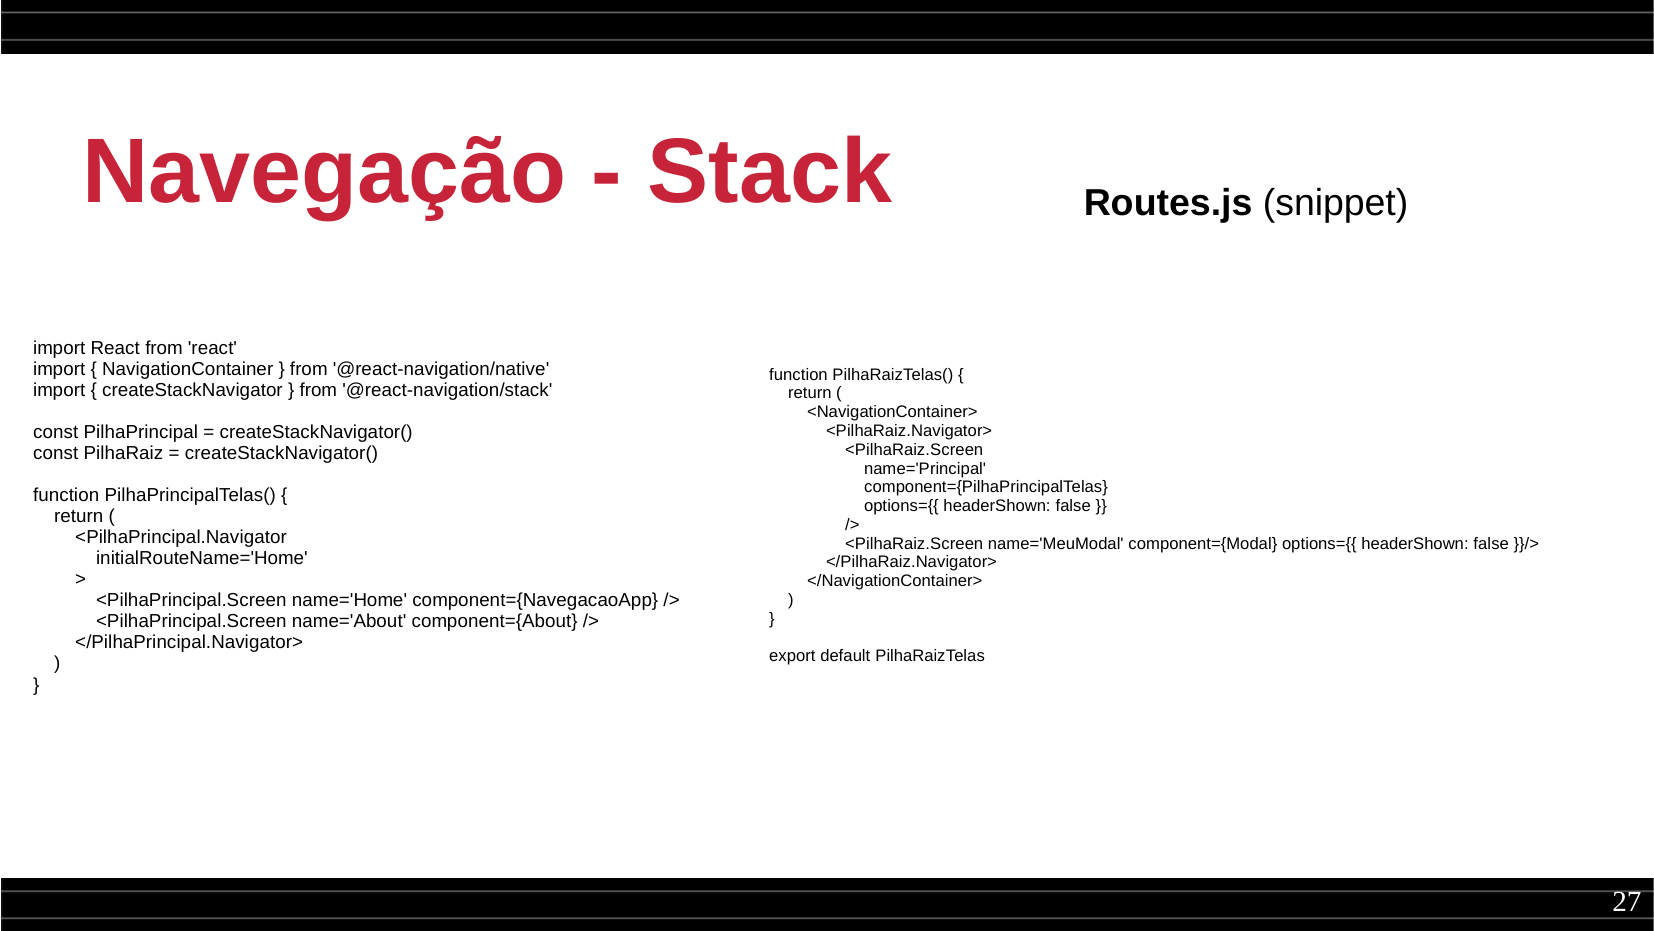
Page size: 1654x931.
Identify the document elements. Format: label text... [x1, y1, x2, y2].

text_box function PilhaRaizTelas() { return ( <NavigationContainer> <PilhaRaiz.Navigator> <PilhaRaiz.Screen name='Principal' component={PilhaPrincipalTelas} options={{ headerShown: false }} /> <PilhaRaiz.Screen name='MeuModal' component={Modal} options={{ headerShown: false }}/> </PilhaRaiz.Navigator> </NavigationContainer> ) } export default PilhaRaizTelas [754, 311, 1571, 720]
text_box import React from 'react' import { NavigationContainer } from '@react-navigation/native' import { createStackNavigator } from '@react-navigation/stack' const PilhaPrincipal = createStackNavigator() const PilhaRaiz = createStackNavigator() function PilhaPrincipalTelas() { return ( <PilhaPrincipal.Navigator initialRouteName='Home' > <PilhaPrincipal.Screen name='Home' component={NavegacaoApp} /> <PilhaPrincipal.Screen name='About' component={About} /> </PilhaPrincipal.Navigator> ) } [18, 247, 697, 807]
picture [1, 878, 1654, 931]
picture [1, 0, 1654, 54]
title Navegação - Stack [82, 92, 1571, 249]
text_box Routes.js (snippet) [1068, 174, 1424, 232]
